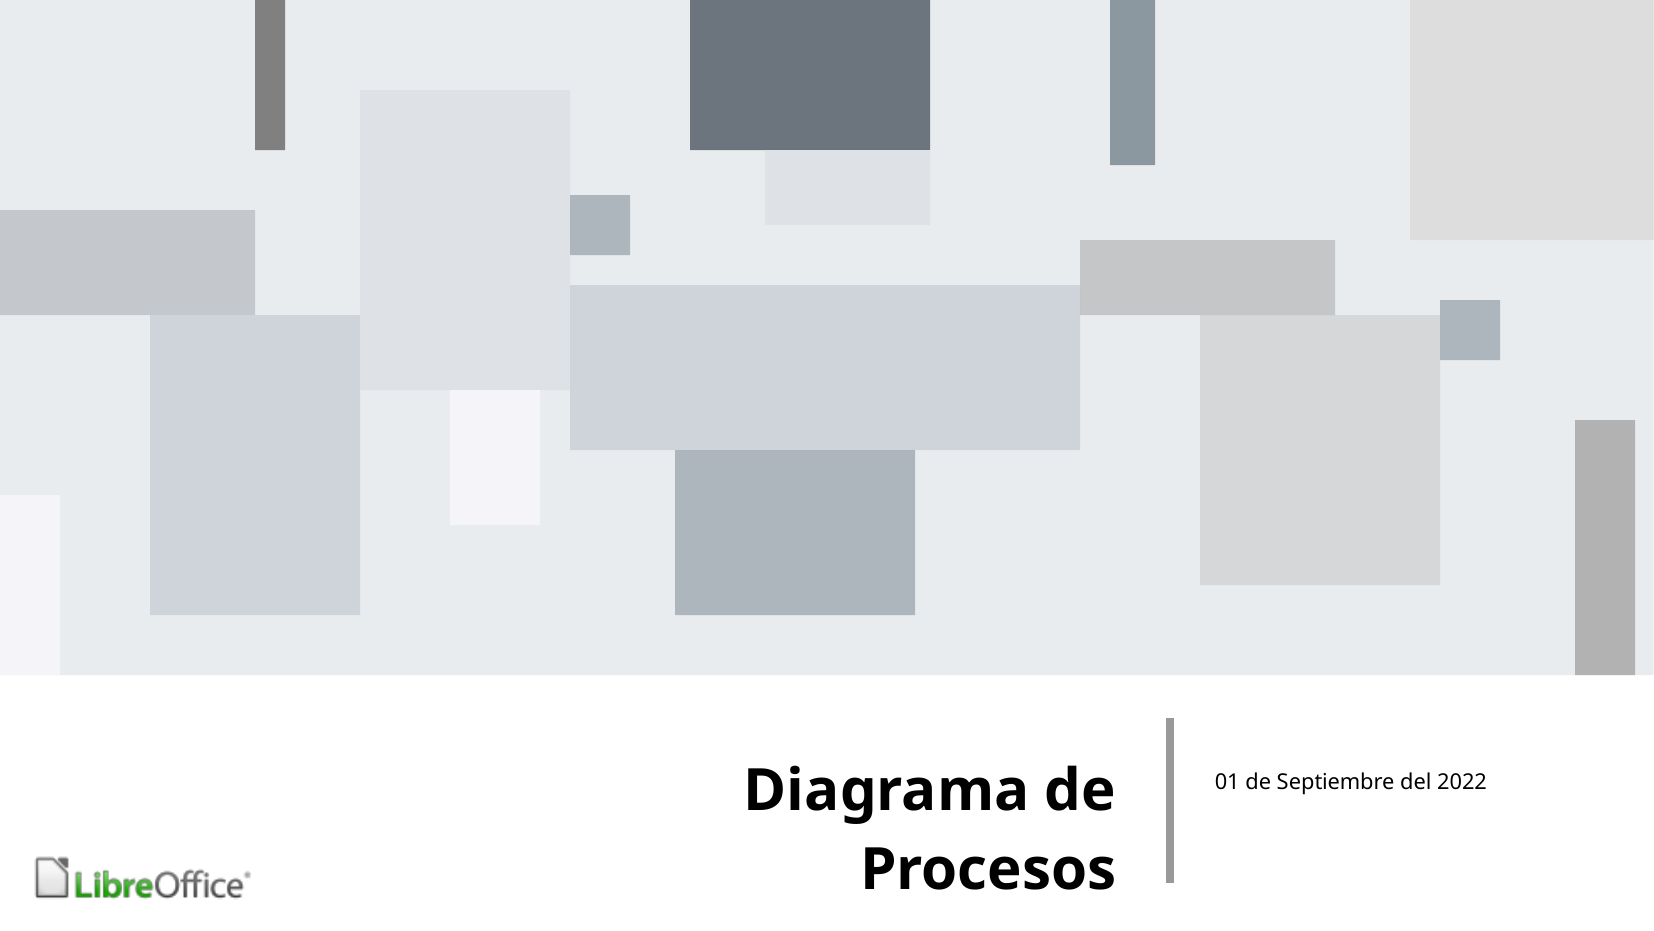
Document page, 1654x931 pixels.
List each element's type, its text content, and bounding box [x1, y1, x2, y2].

text_box 01 de Septiembre del 2022 [1200, 759, 1591, 841]
text_box Diagrama de Procesos [675, 740, 1131, 892]
picture [30, 852, 256, 903]
